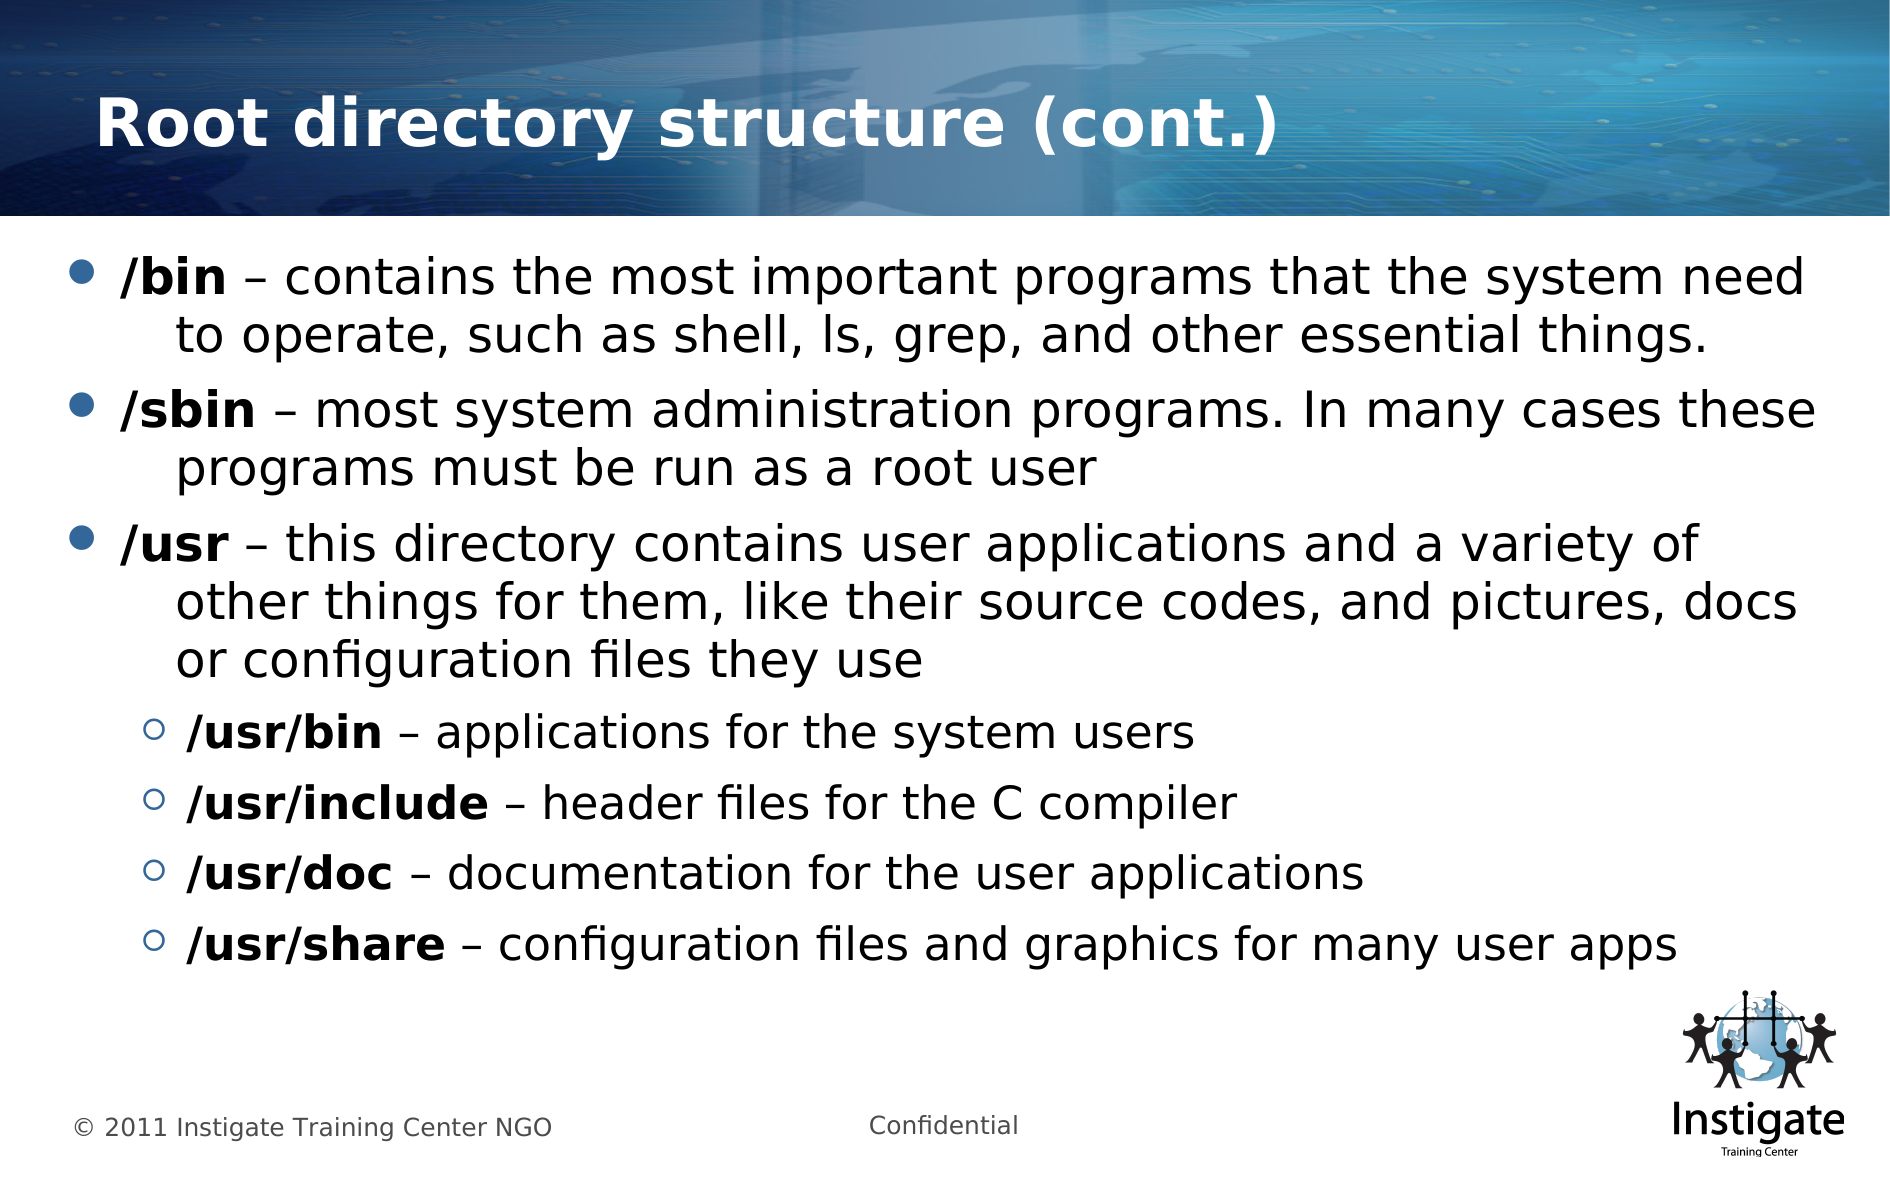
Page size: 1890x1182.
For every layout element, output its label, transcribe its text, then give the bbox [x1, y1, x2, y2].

title Root directory structure (cont.) [94, 54, 1793, 210]
list /bin – contains the most important programs that the system need to operate, such as shell, ls, grep, and other essential things. /sbin – most system administration programs. In many cases these programs must be run as a root user /usr – this directory contains user applications and a variety of other things for them, like their source codes, and pictures, docs or configuration files they use /usr/bin – applications for the system users /usr/include – header files for the C compiler /usr/doc – documentation for the user applications /usr/share – configuration files and graphics for many user apps [65, 247, 1838, 1013]
picture [0, 0, 1890, 216]
picture [1674, 990, 1844, 1157]
